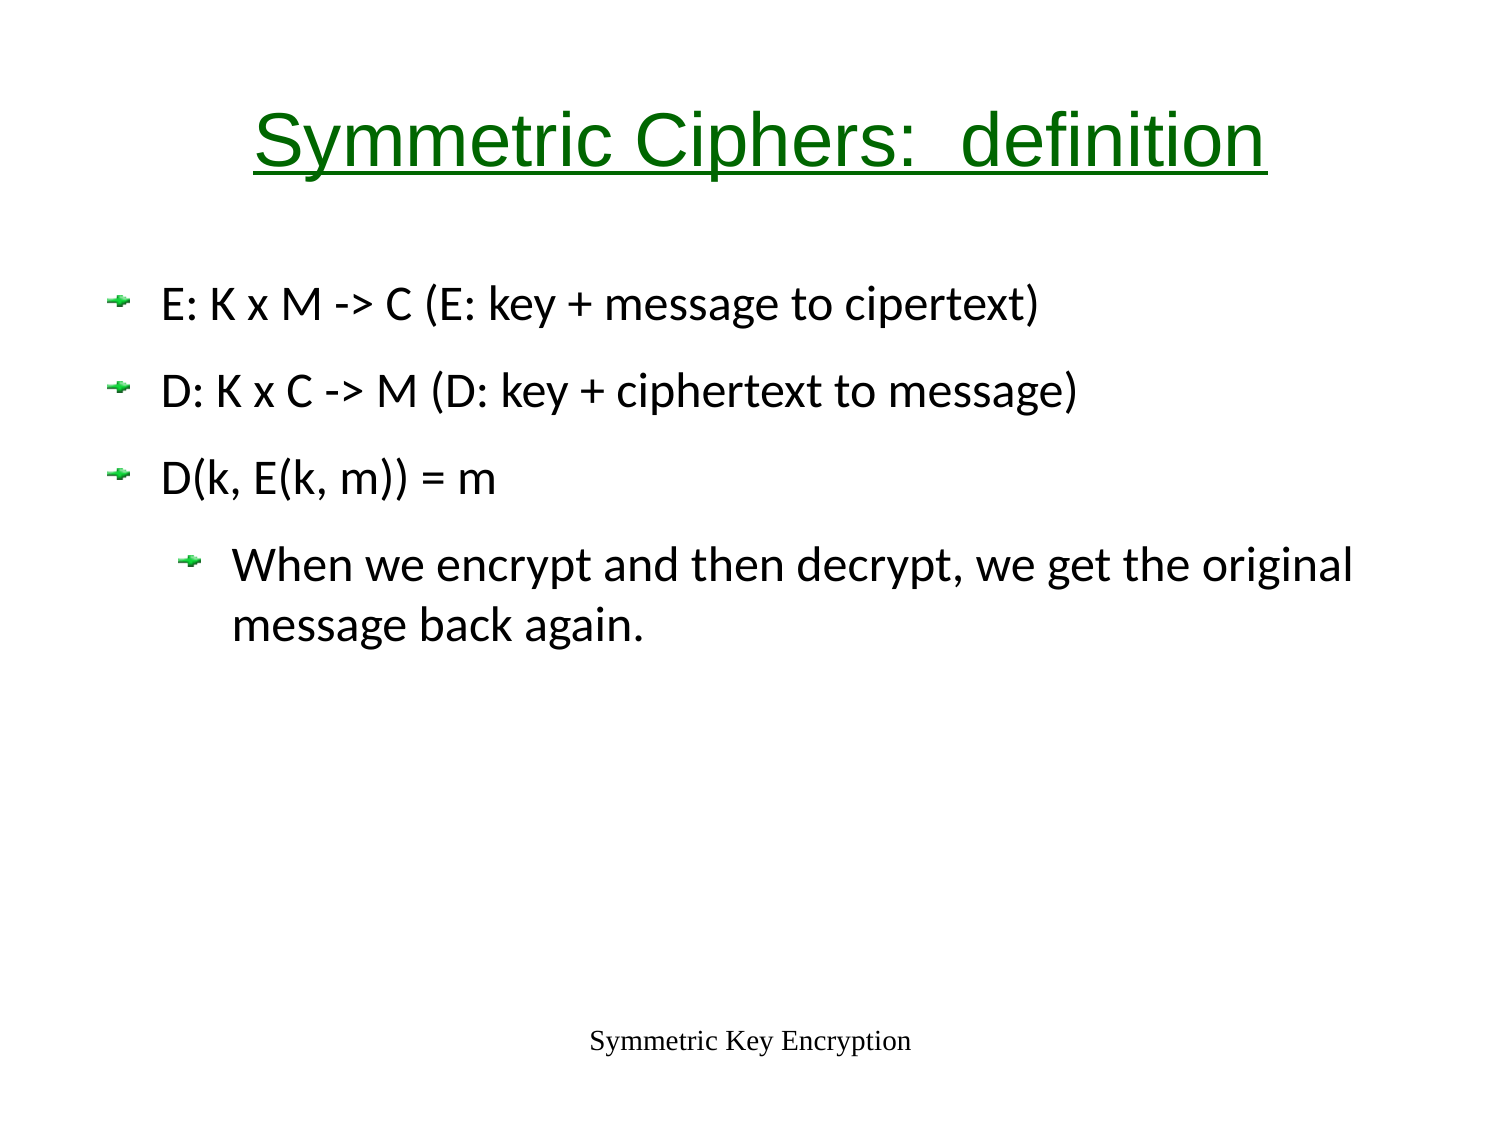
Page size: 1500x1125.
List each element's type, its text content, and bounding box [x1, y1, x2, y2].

title Symmetric Ciphers: definition [75, 44, 1447, 236]
list E: K x M -> C (E: key + message to cipertext) D: K x C -> M (D: key + ciphertext to message) D(k, E(k, m)) = m When we encrypt and then decrypt, we get the original message back again. [75, 263, 1447, 997]
